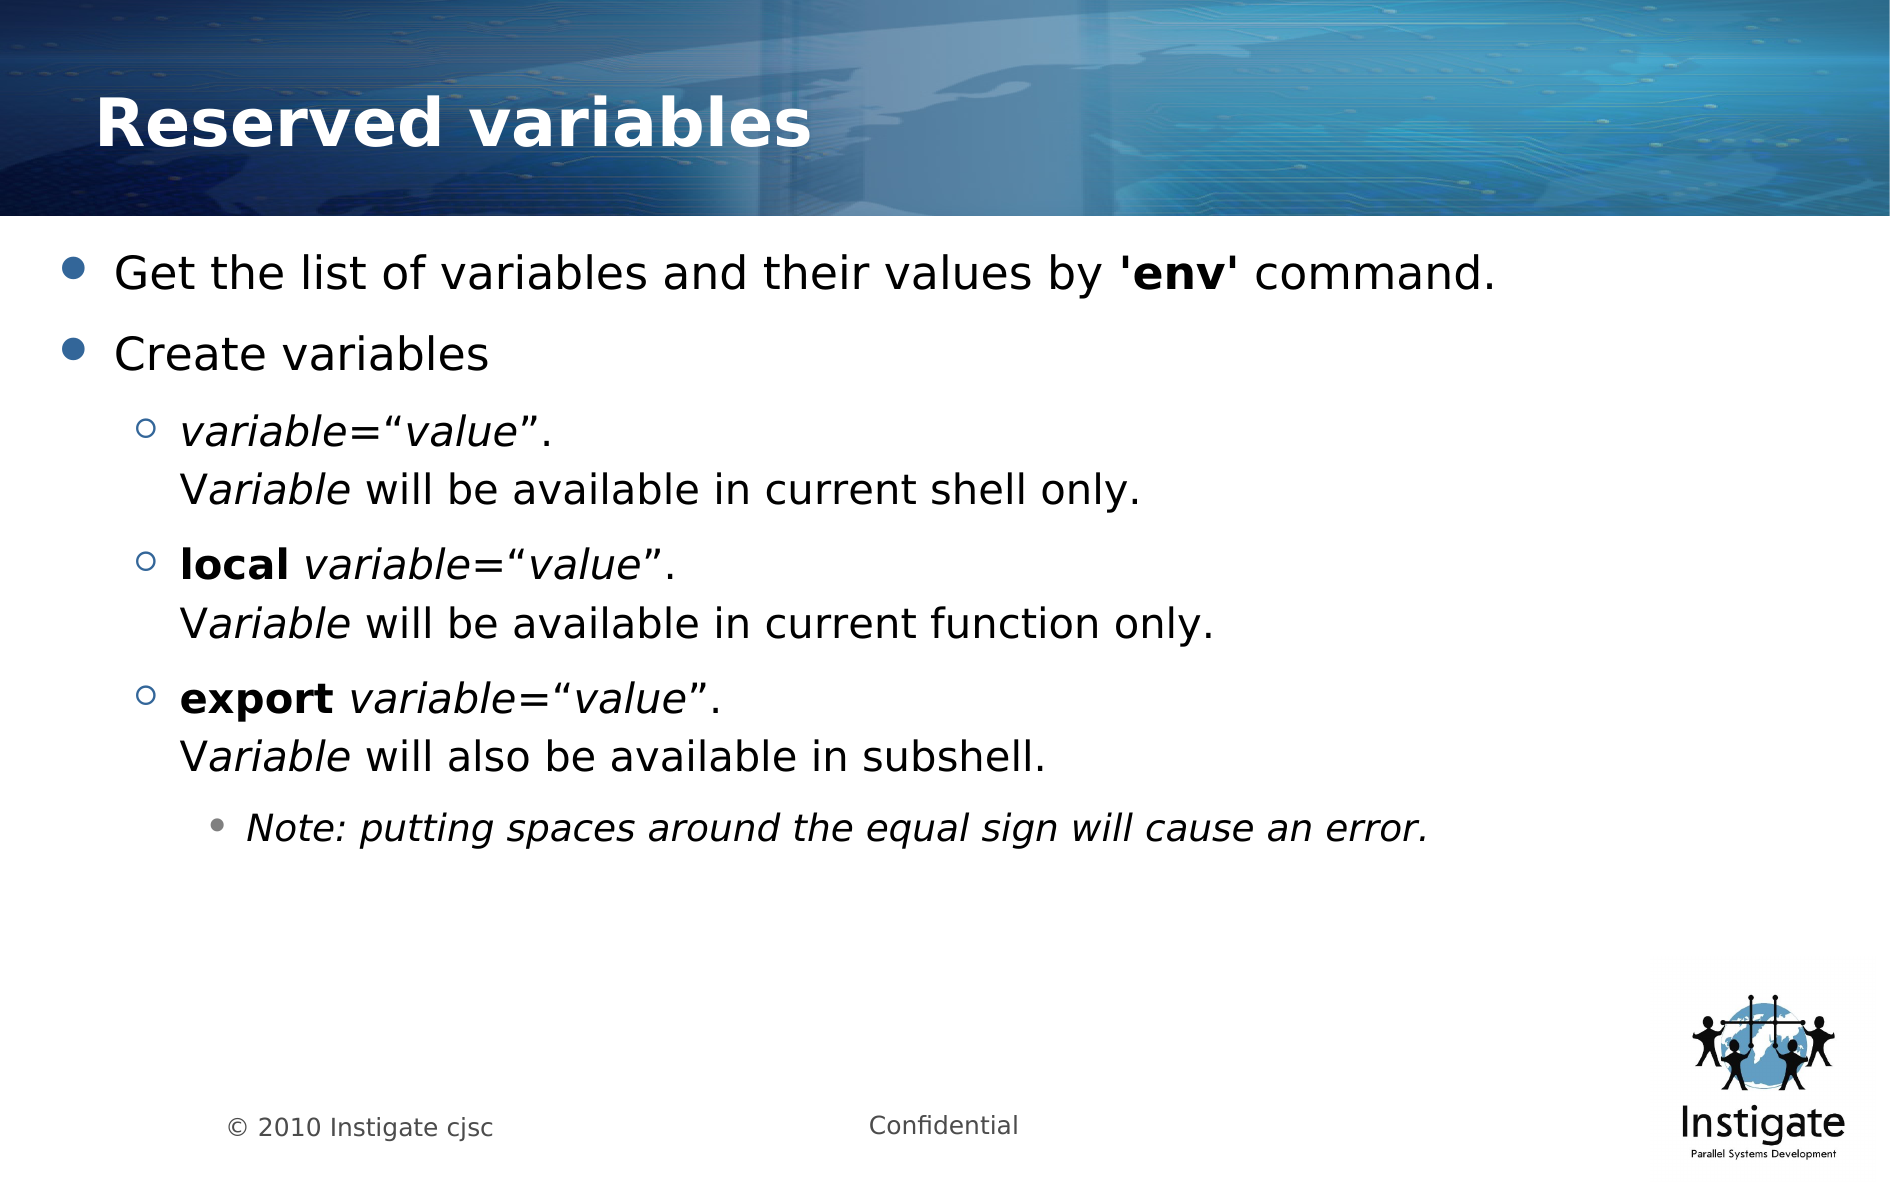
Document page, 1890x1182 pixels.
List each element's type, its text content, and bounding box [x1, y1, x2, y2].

picture [1650, 956, 1876, 1182]
list Get the list of variables and their values by 'env' command. Create variables variable=“value”. Variable will be available in current shell only. local variable=“value”. Variable will be available in current function only. export variable=“value”. Variable will also be available in subshell. Note: putting spaces around the equal sign will cause an error. [59, 236, 1831, 1001]
title Reserved variables [94, 54, 1793, 210]
picture [0, 0, 1890, 216]
